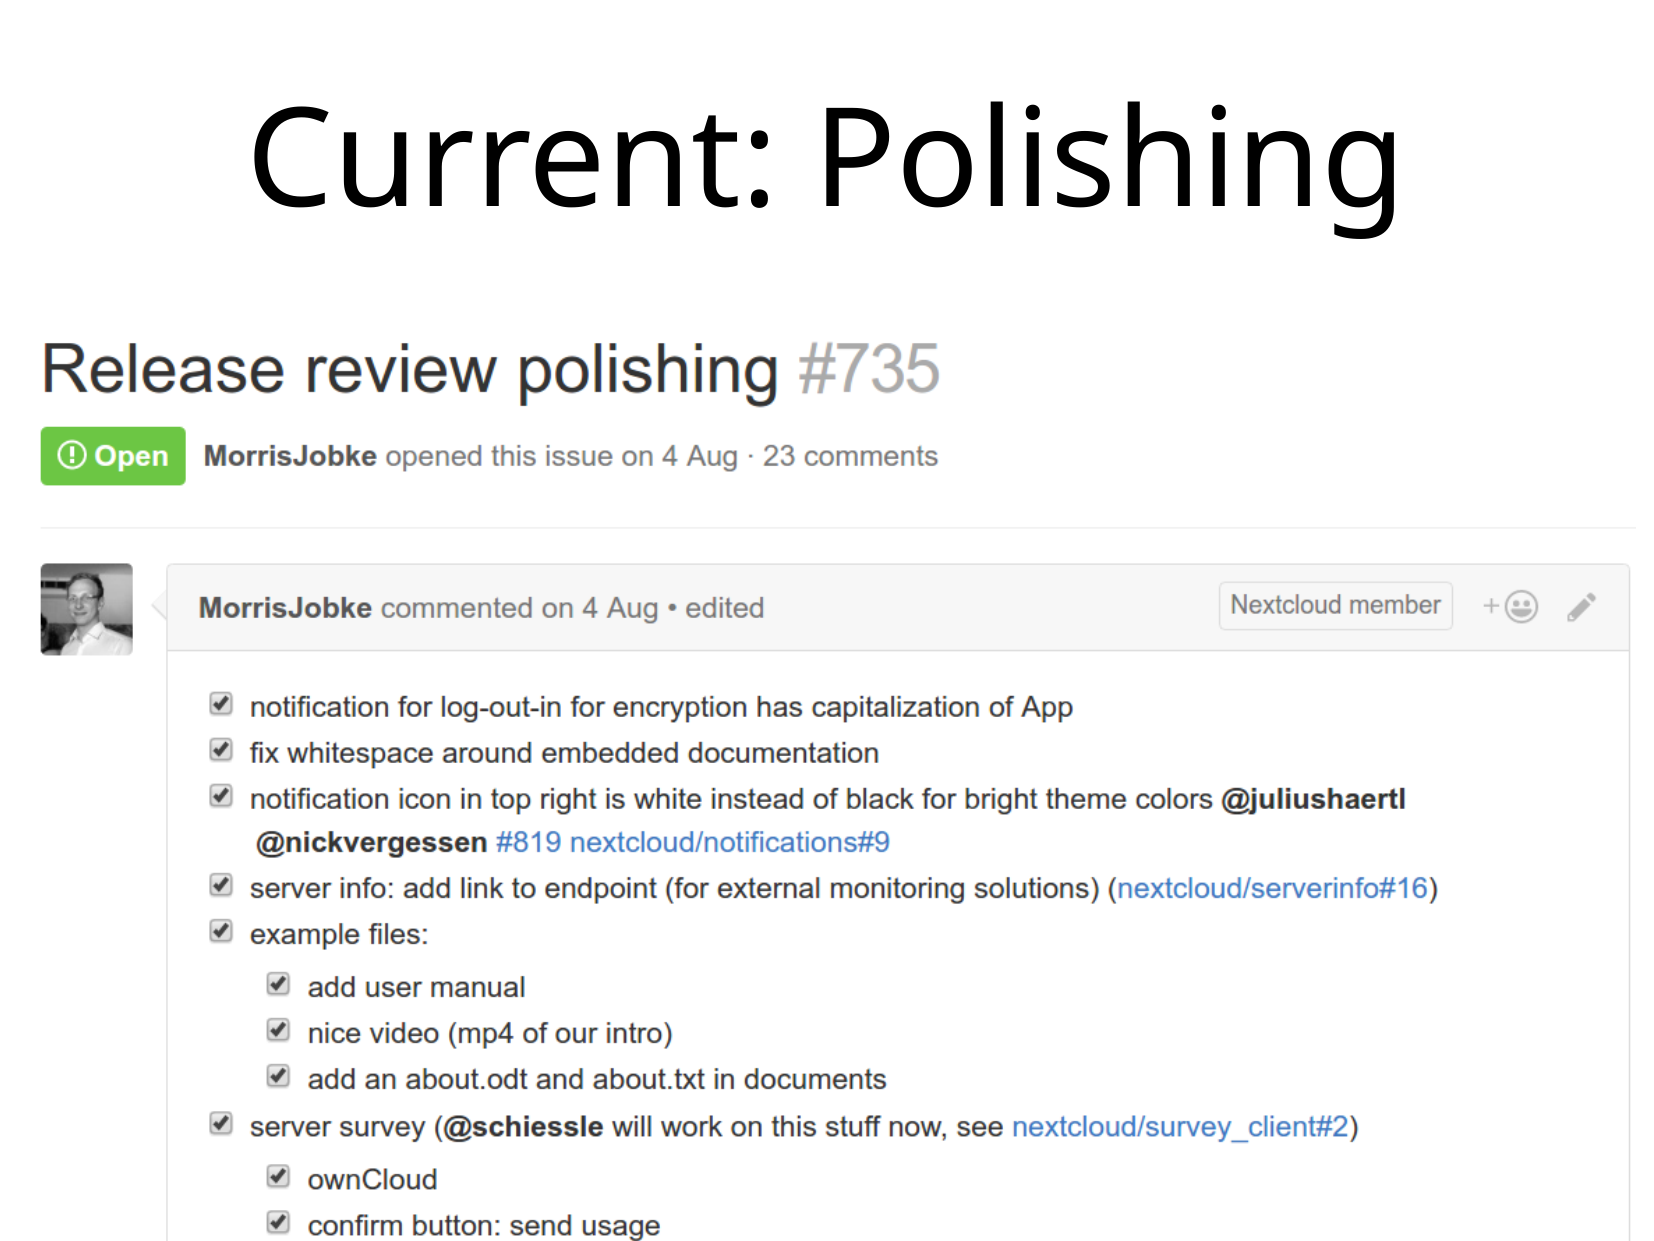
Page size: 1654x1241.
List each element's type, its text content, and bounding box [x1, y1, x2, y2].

title Current: Polishing [82, 49, 1571, 257]
picture [27, 335, 1636, 1241]
